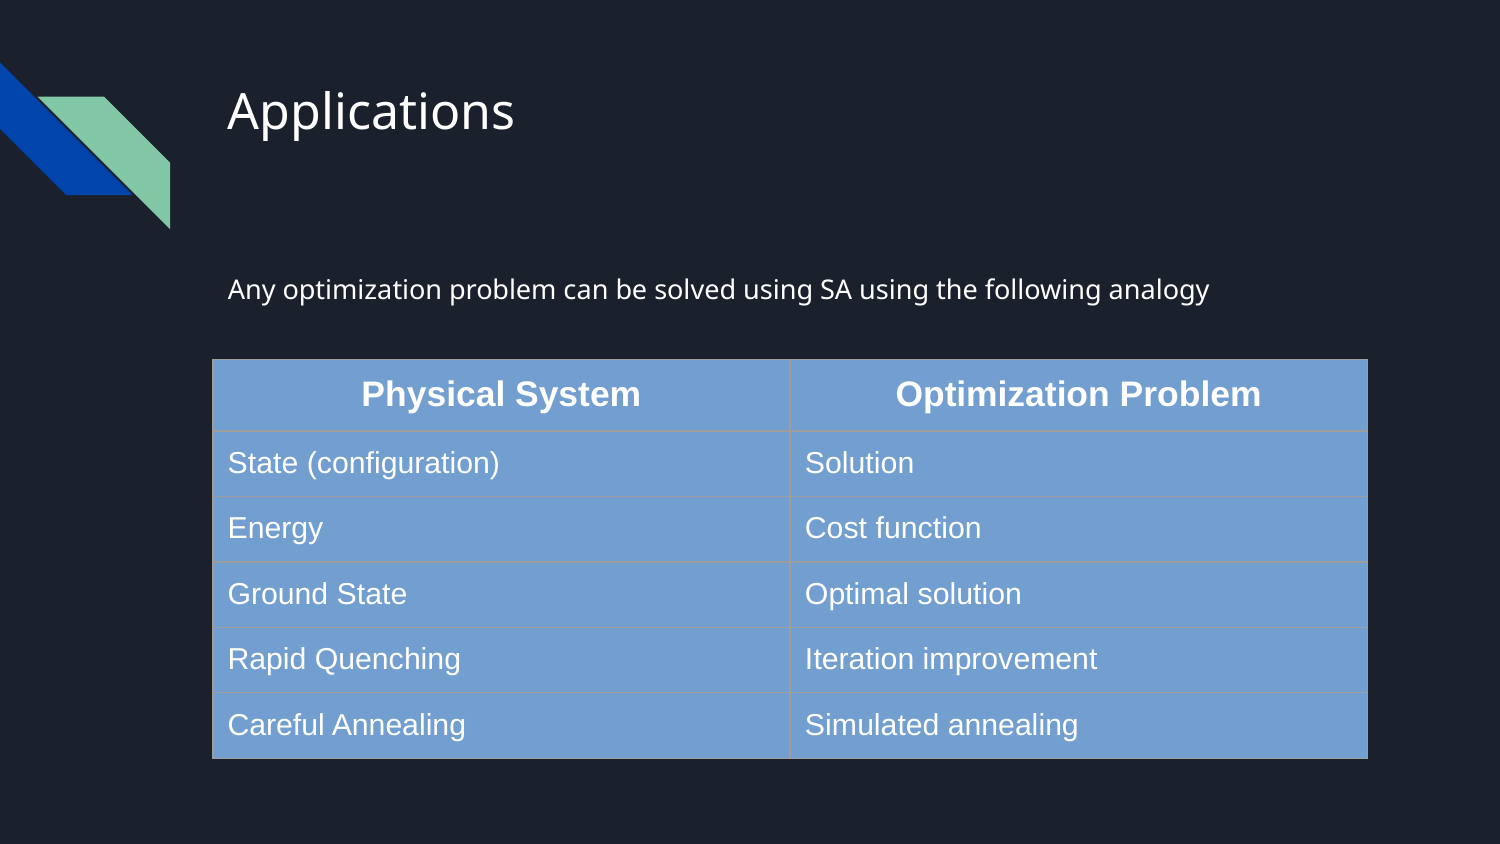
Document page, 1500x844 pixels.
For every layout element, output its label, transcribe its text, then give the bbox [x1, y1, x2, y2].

table_header Optimization Problem [791, 360, 1367, 430]
table_cell Ground State [214, 563, 789, 627]
table_header Physical System [214, 360, 789, 430]
table_cell Optimal solution [791, 563, 1367, 627]
list Any optimization problem can be solved using SA using the following analogy [212, 257, 1368, 359]
table_cell Iteration improvement [791, 628, 1367, 692]
table_cell Rapid Quenching [214, 628, 789, 692]
table_cell Careful Annealing [214, 693, 789, 758]
table_cell Cost function [791, 497, 1367, 561]
table_cell Energy [214, 497, 789, 561]
table_cell Simulated annealing [791, 693, 1367, 758]
table_cell State (configuration) [214, 432, 789, 496]
title Applications [212, 64, 1368, 215]
table_cell Solution [791, 432, 1367, 496]
